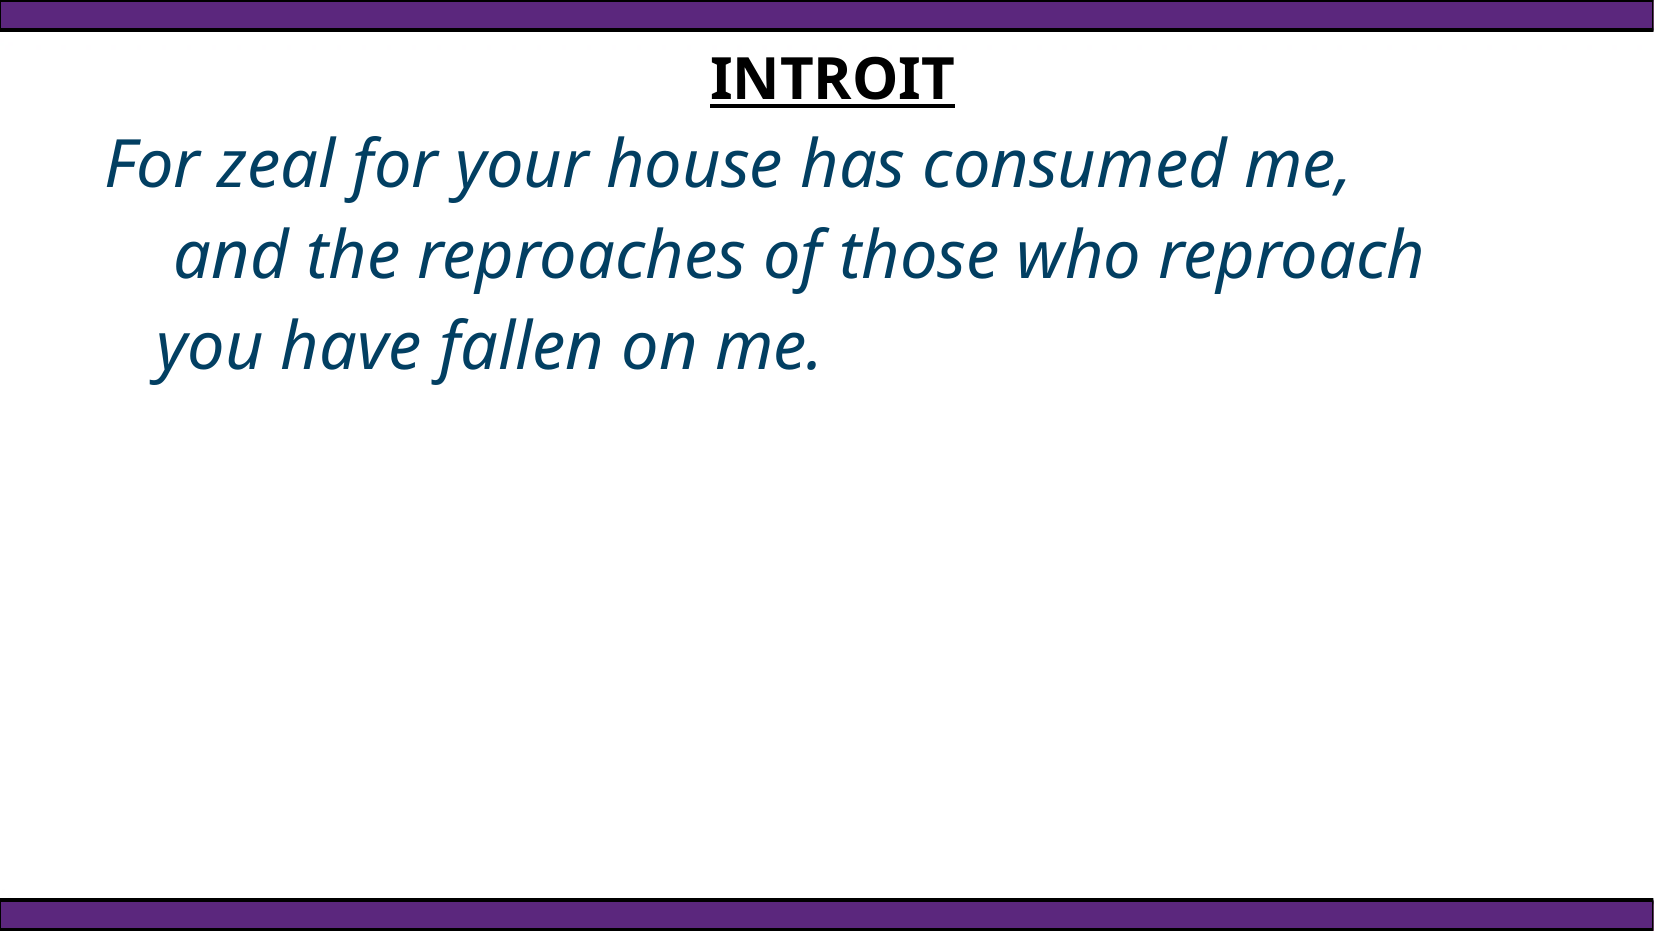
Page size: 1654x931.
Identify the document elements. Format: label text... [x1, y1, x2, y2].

text_box [0, 900, 1654, 931]
text_box [0, 0, 1654, 31]
picture [0, 31, 1654, 900]
text_box Introit For zeal for your house has consumed me, and the reproaches of those who reproach you have fallen on me. [90, 30, 1576, 389]
